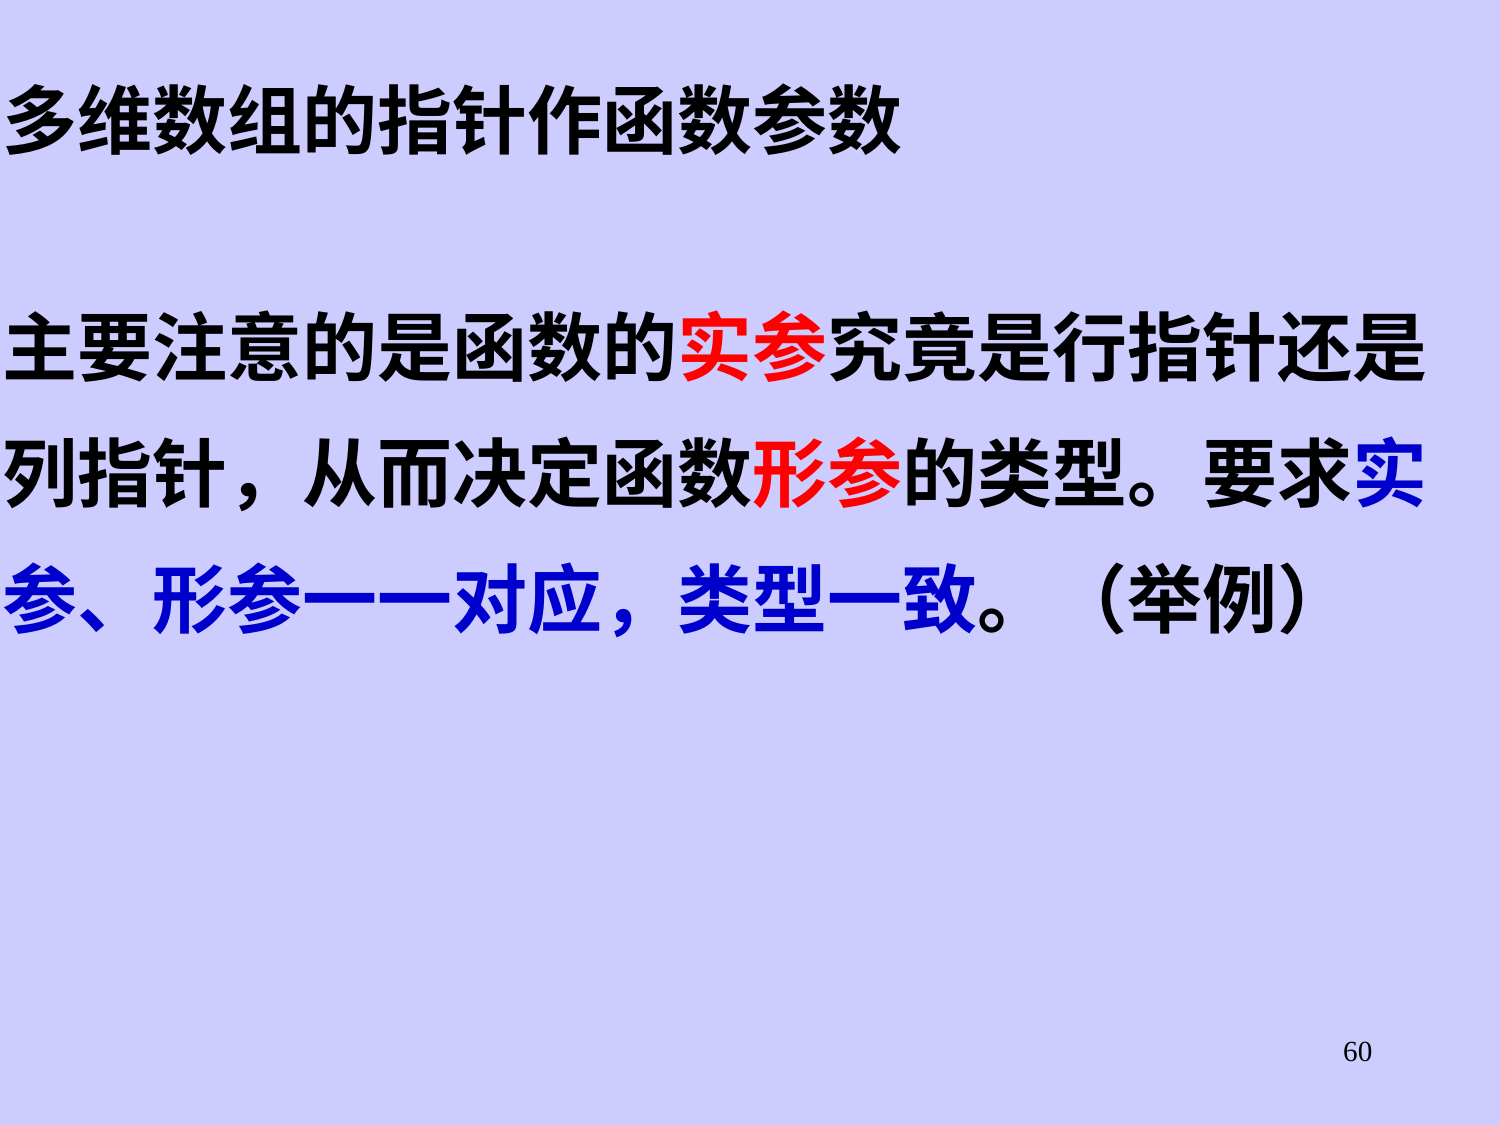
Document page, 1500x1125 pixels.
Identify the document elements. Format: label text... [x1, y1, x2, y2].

text_box 主要注意的是函数的实参究竟是行指针还是列指针，从而决定函数形参的类型。要求实参、形参一一对应，类型一致。（举例） [0, 262, 1500, 645]
text_box <编号> [1074, 1025, 1388, 1101]
text_box 多维数组的指针作函数参数 [0, 62, 1500, 166]
